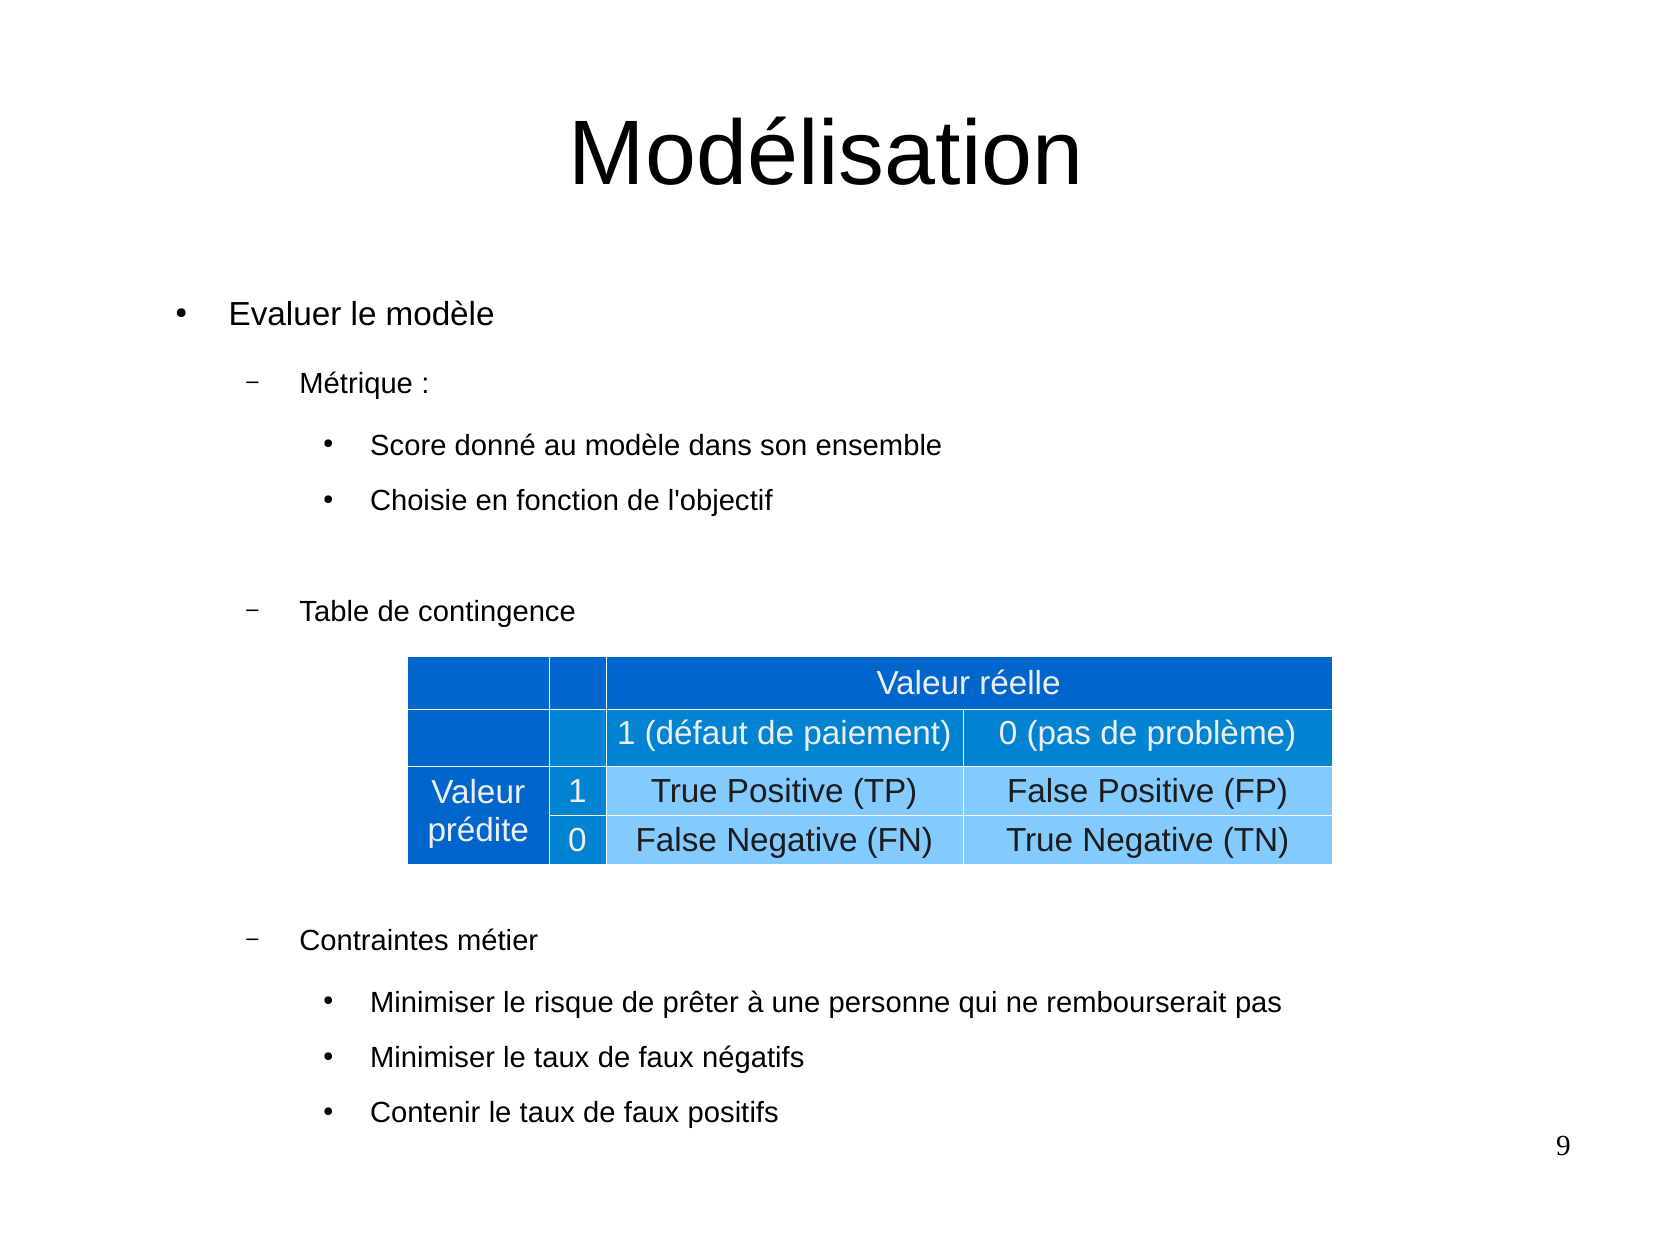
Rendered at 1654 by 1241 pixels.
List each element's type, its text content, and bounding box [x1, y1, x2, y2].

table_header [408, 657, 549, 709]
table_cell False Positive (FP) [964, 767, 1332, 815]
list Evaluer le modèle Métrique : Score donné au modèle dans son ensemble Choisie en fonction de l'objectif Table de contingence Contraintes métier Minimiser le risque de prêter à une personne qui ne rembourserait pas Minimiser le taux de faux négatifs Contenir le taux de faux positifs [82, 290, 1571, 1124]
table_cell True Positive (TP) [607, 767, 963, 815]
table_cell 1 [550, 767, 606, 815]
table_cell [408, 710, 549, 766]
table_header Valeur réelle [607, 657, 1332, 709]
table_cell [550, 710, 606, 766]
table_cell True Negative (TN) [964, 816, 1332, 864]
table_header [550, 657, 606, 709]
table_cell 1 (défaut de paiement) [607, 710, 963, 766]
title Modélisation [82, 49, 1571, 257]
table_cell Valeur prédite [408, 767, 549, 864]
table_cell 0 (pas de problème) [964, 710, 1332, 766]
table_cell False Negative (FN) [607, 816, 963, 864]
table_cell 0 [550, 816, 606, 864]
